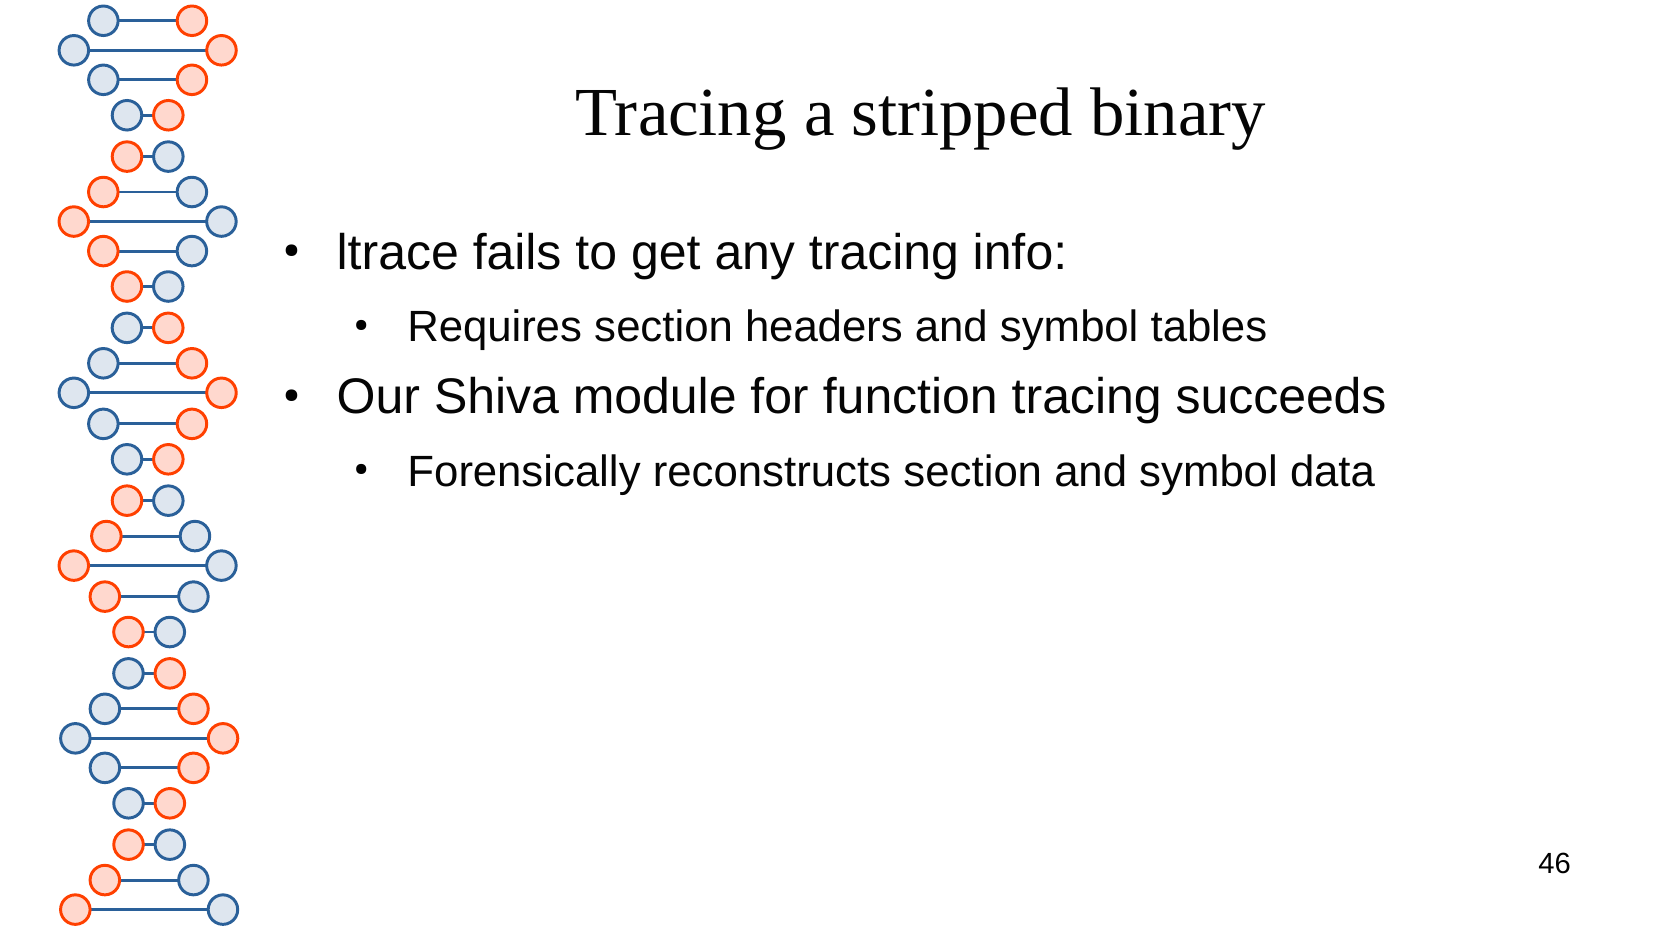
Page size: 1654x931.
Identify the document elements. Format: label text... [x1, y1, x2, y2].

title Tracing a stripped binary [265, 35, 1595, 189]
list ltrace fails to get any tracing info: Requires section headers and symbol tables Our Shiva module for function tracing succeeds Forensically reconstructs section and symbol data [265, 224, 1595, 764]
